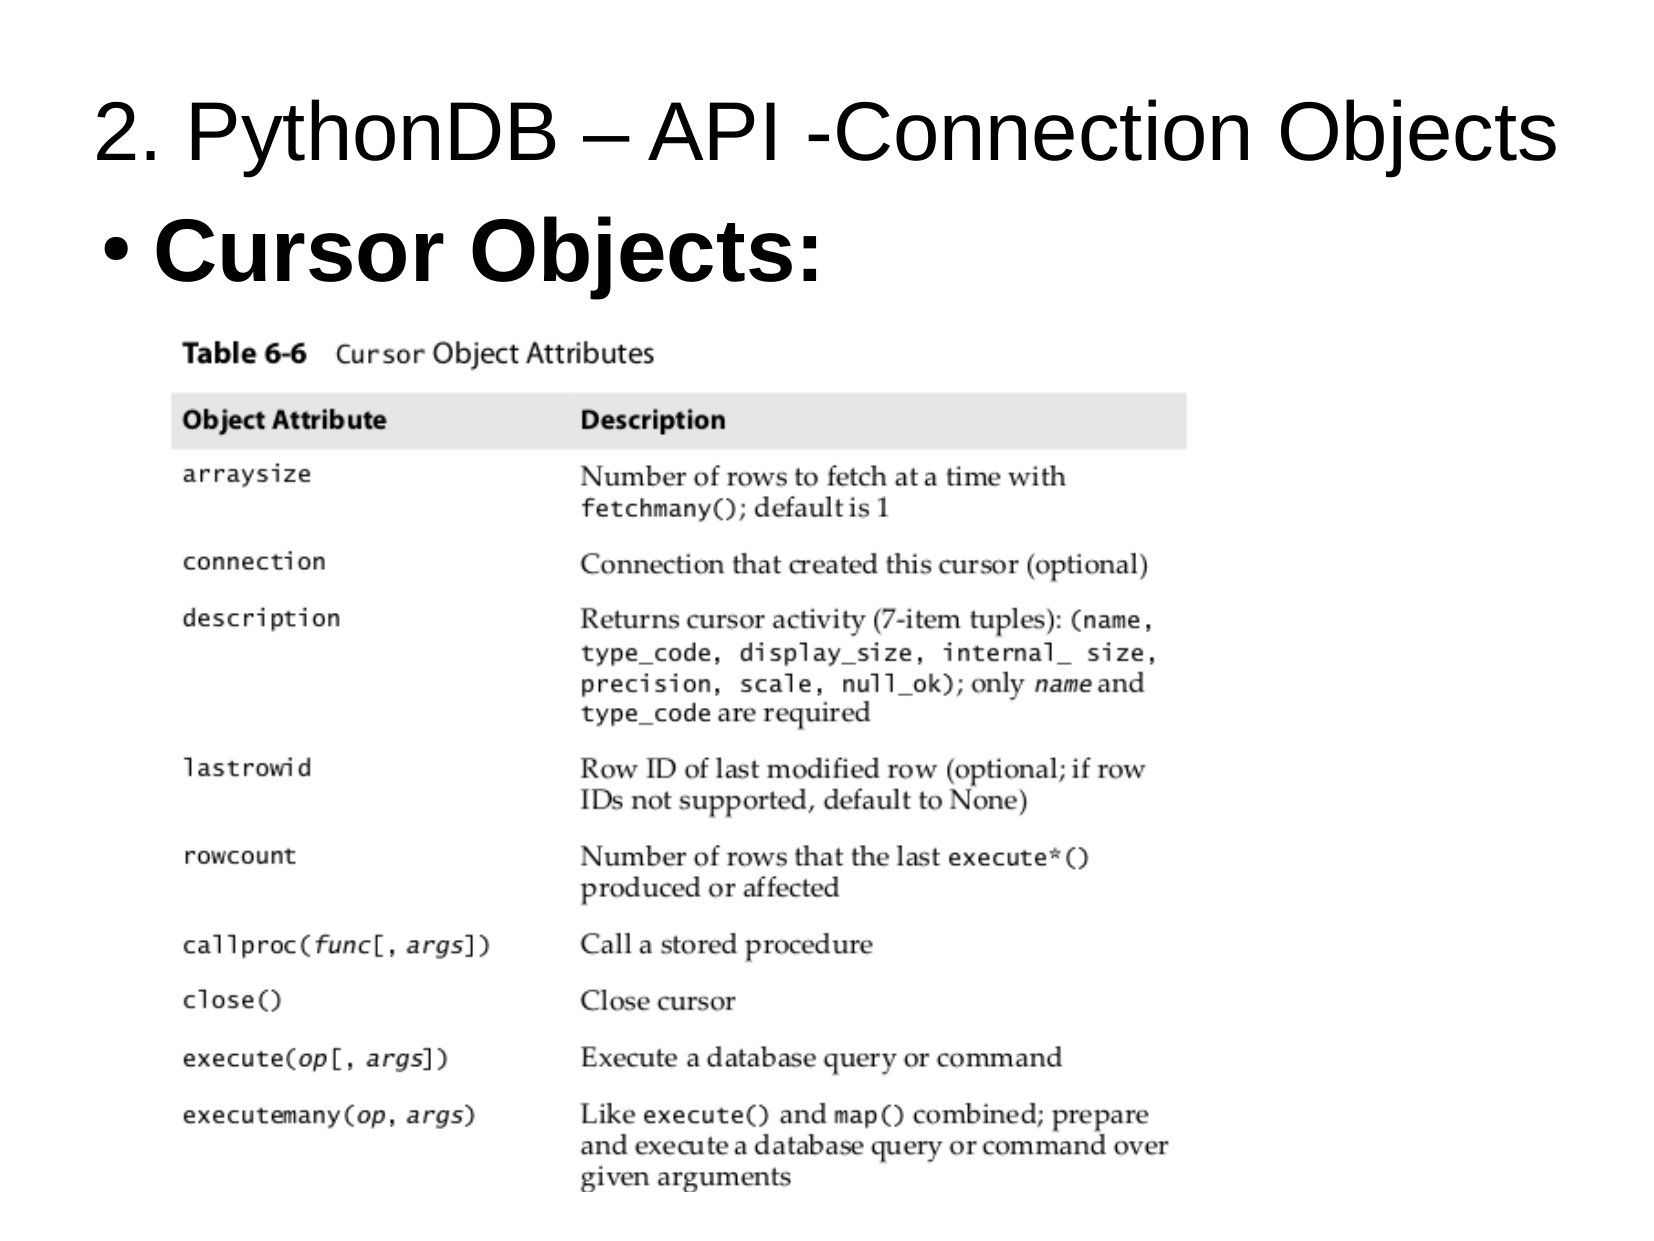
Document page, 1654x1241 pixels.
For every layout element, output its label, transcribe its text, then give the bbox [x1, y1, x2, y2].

title 2. PythonDB – API -Connection Objects [82, 62, 1571, 200]
list Cursor Objects: [82, 200, 1607, 1193]
picture [141, 318, 1229, 1192]
